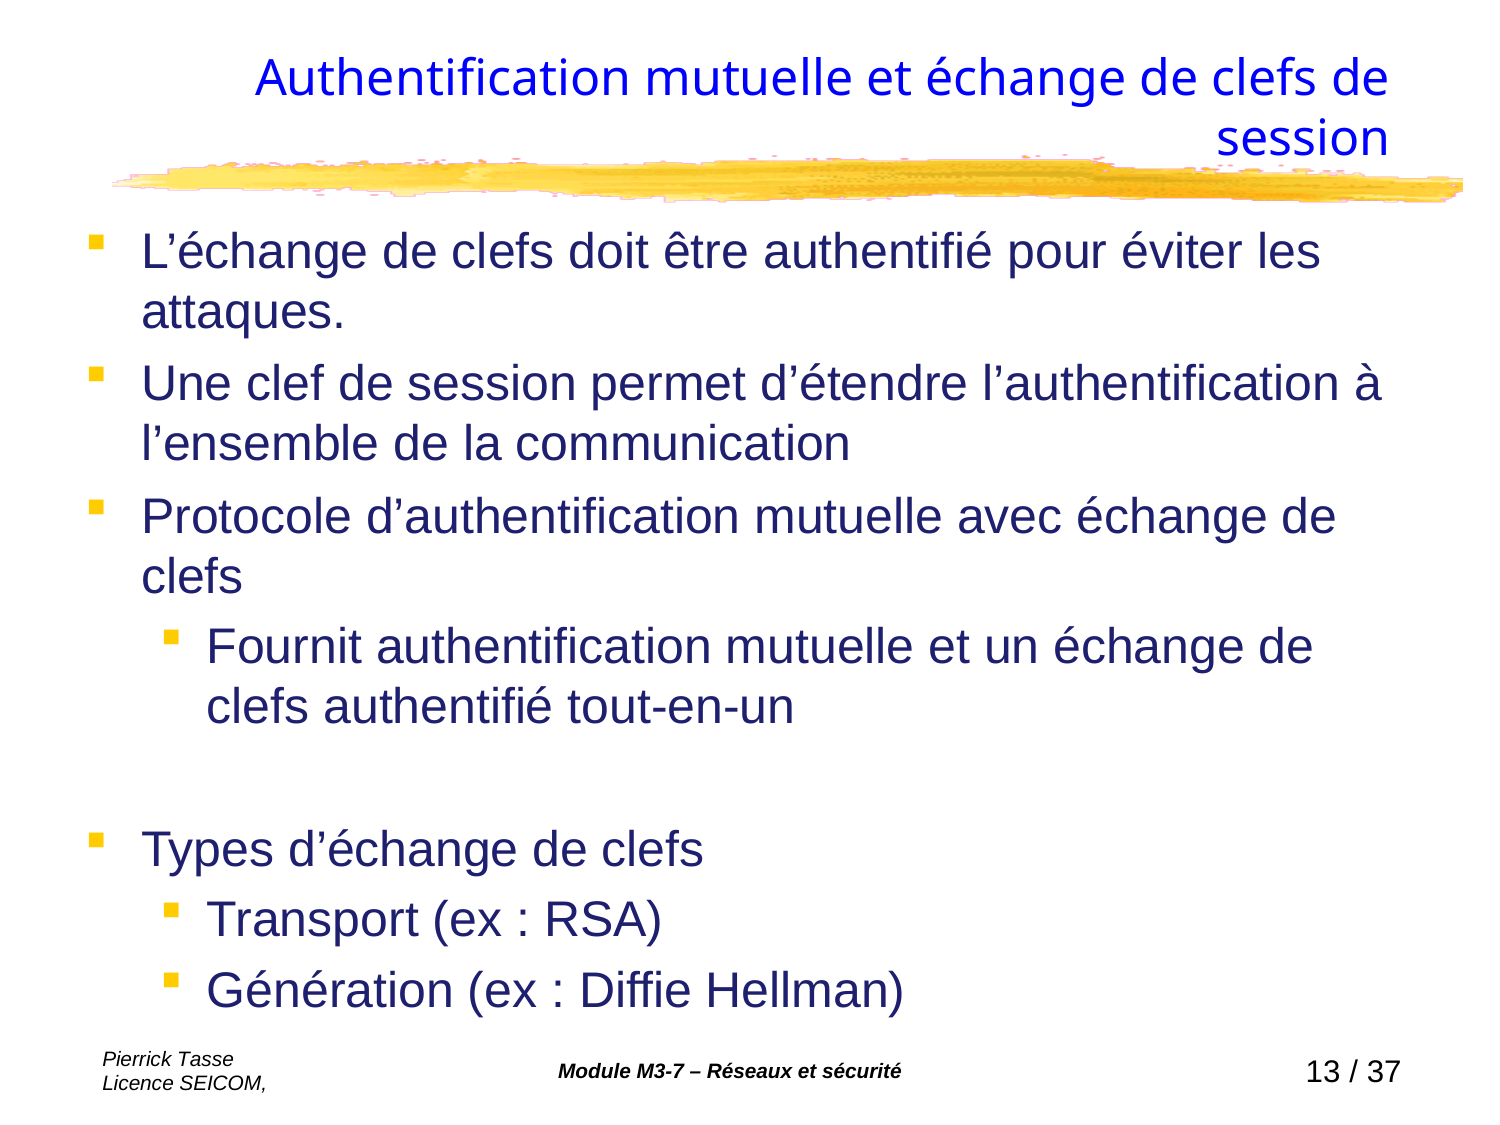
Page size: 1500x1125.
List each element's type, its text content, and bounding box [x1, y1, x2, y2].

picture [112, 149, 1463, 213]
title Authentification mutuelle et échange de clefs de session [62, 37, 1406, 154]
list L’échange de clefs doit être authentifié pour éviter les attaques. Une clef de session permet d’étendre l’authentification à l’ensemble de la communication Protocole d’authentification mutuelle avec échange de clefs Fournit authentification mutuelle et un échange de clefs authentifié tout-en-un Types d’échange de clefs Transport (ex : RSA) Génération (ex : Diffie Hellman) [69, 210, 1412, 1125]
